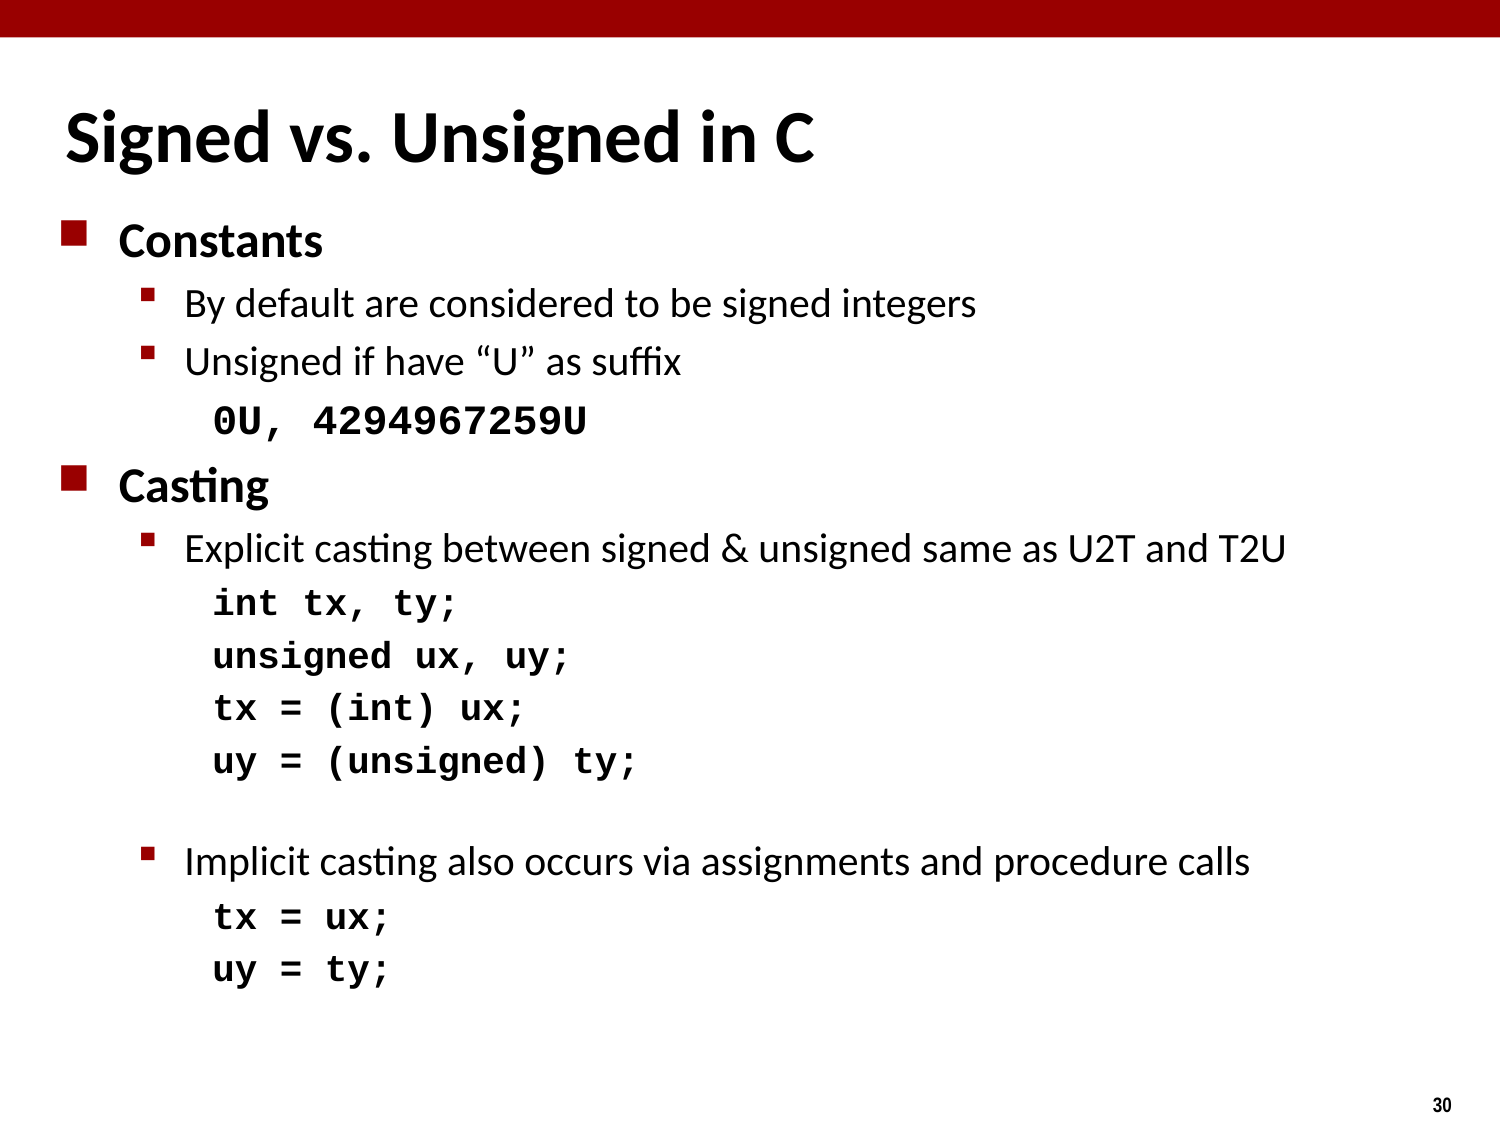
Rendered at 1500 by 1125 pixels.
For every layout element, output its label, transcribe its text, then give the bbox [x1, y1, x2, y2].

text_box Constants By default are considered to be signed integers Unsigned if have “U” as suffix 0U, 4294967259U Casting Explicit casting between signed & unsigned same as U2T and T2U int tx, ty; unsigned ux, uy; tx = (int) ux; uy = (unsigned) ty; Implicit casting also occurs via assignments and procedure calls tx = ux; uy = ty; [47, 200, 1500, 1058]
text_box Signed vs. Unsigned in C [50, 87, 1252, 179]
